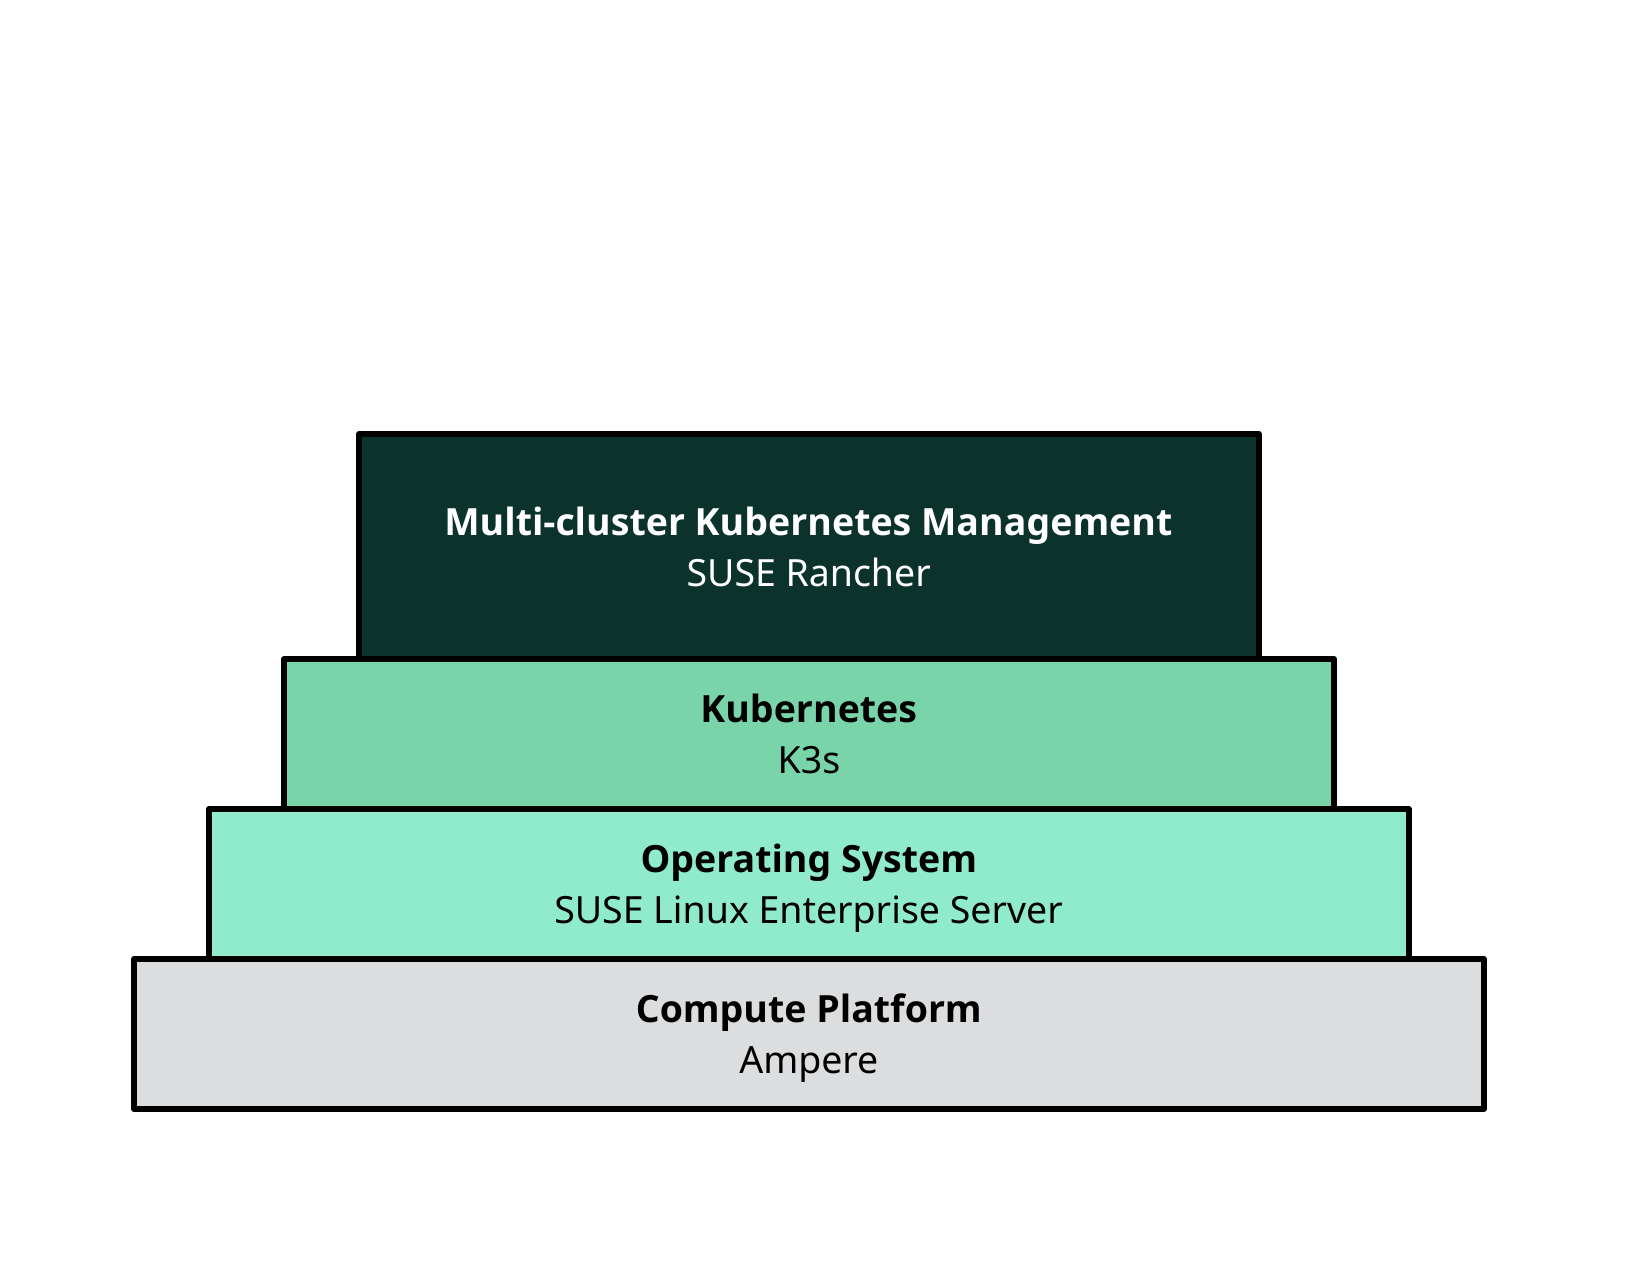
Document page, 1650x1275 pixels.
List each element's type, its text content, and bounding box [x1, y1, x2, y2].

text_box Multi-cluster Kubernetes Management SUSE Rancher [358, 433, 1259, 659]
text_box Compute Platform Ampere [133, 958, 1484, 1109]
text_box Kubernetes K3s [283, 658, 1334, 809]
text_box Operating System SUSE Linux Enterprise Server [208, 809, 1409, 960]
